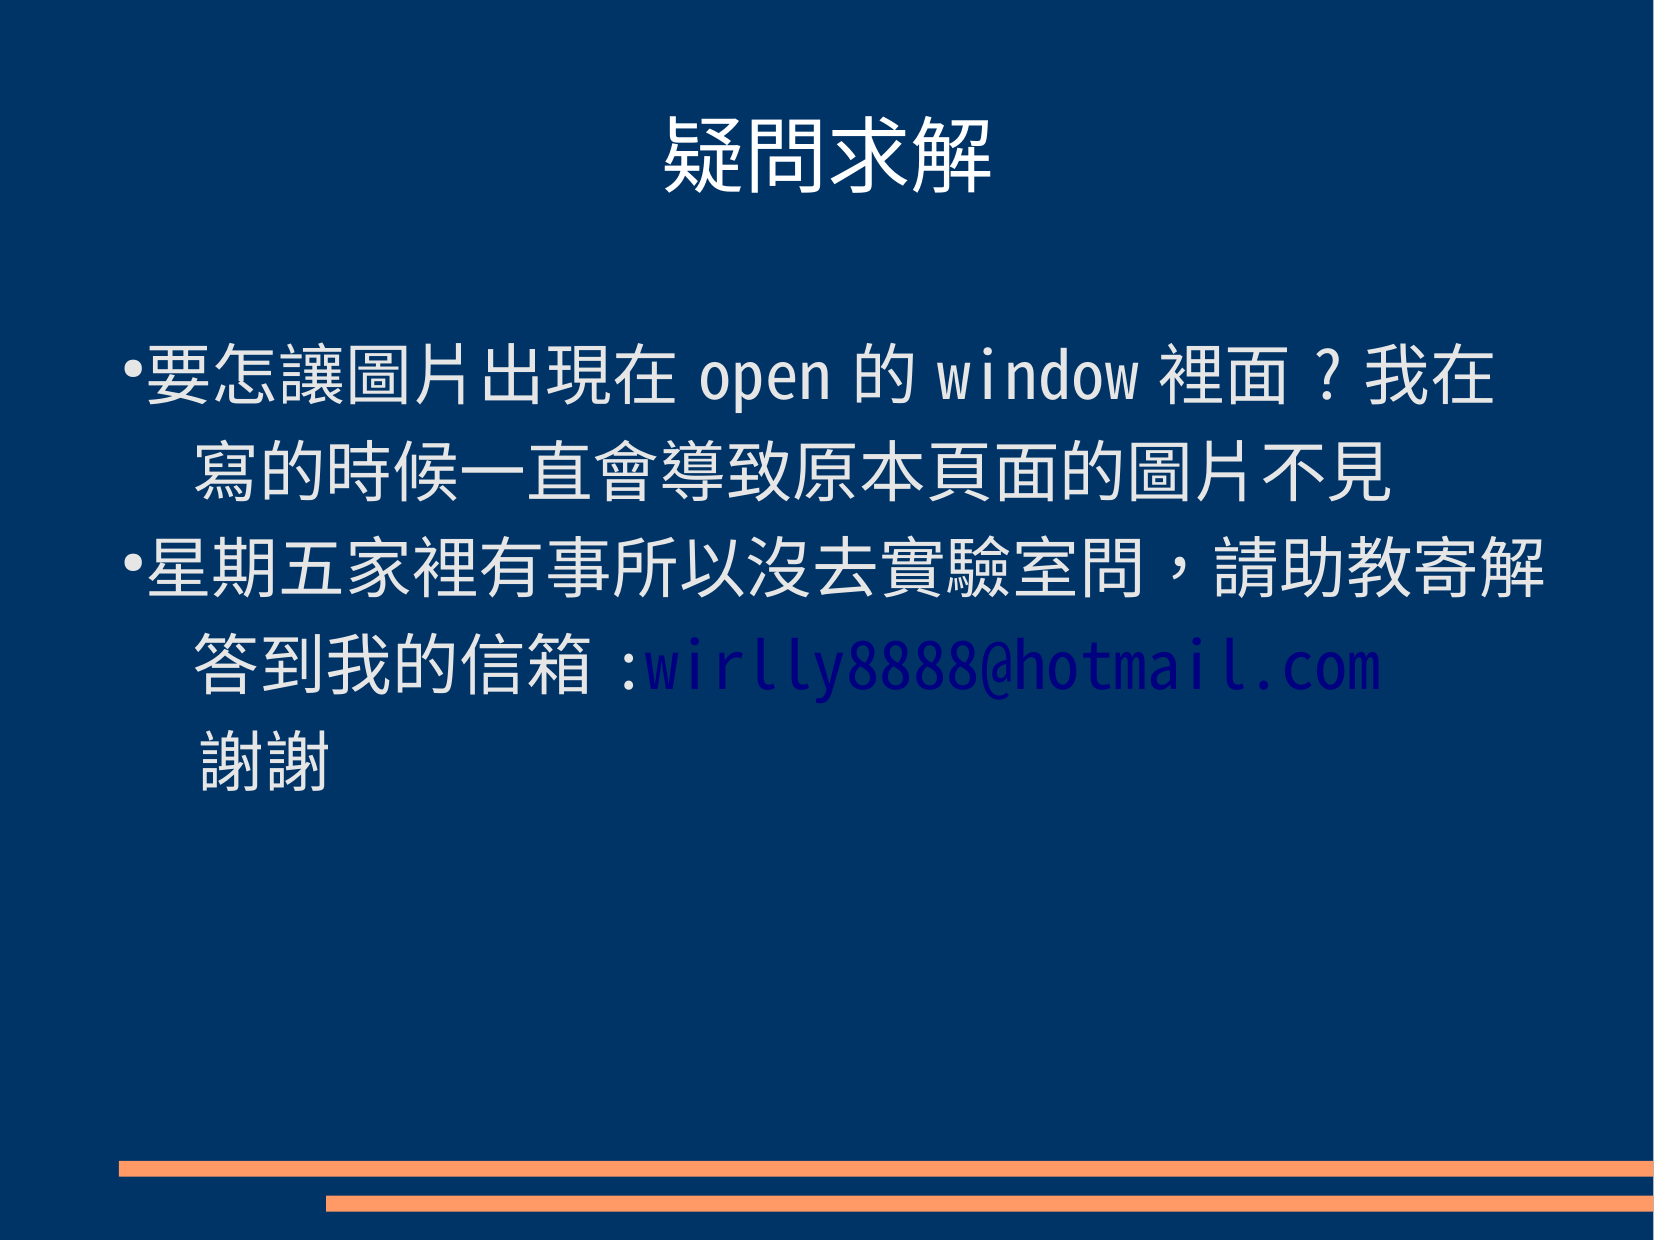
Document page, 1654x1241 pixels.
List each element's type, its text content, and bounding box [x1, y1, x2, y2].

list 要怎讓圖片出現在open的window裡面?我在寫的時候一直會導致原本頁面的圖片不見 星期五家裡有事所以沒去實驗室問，請助教寄解答到我的信箱:wirlly8888@hotmail.com 謝謝 [121, 322, 1561, 1118]
title 疑問求解 [121, 53, 1534, 246]
